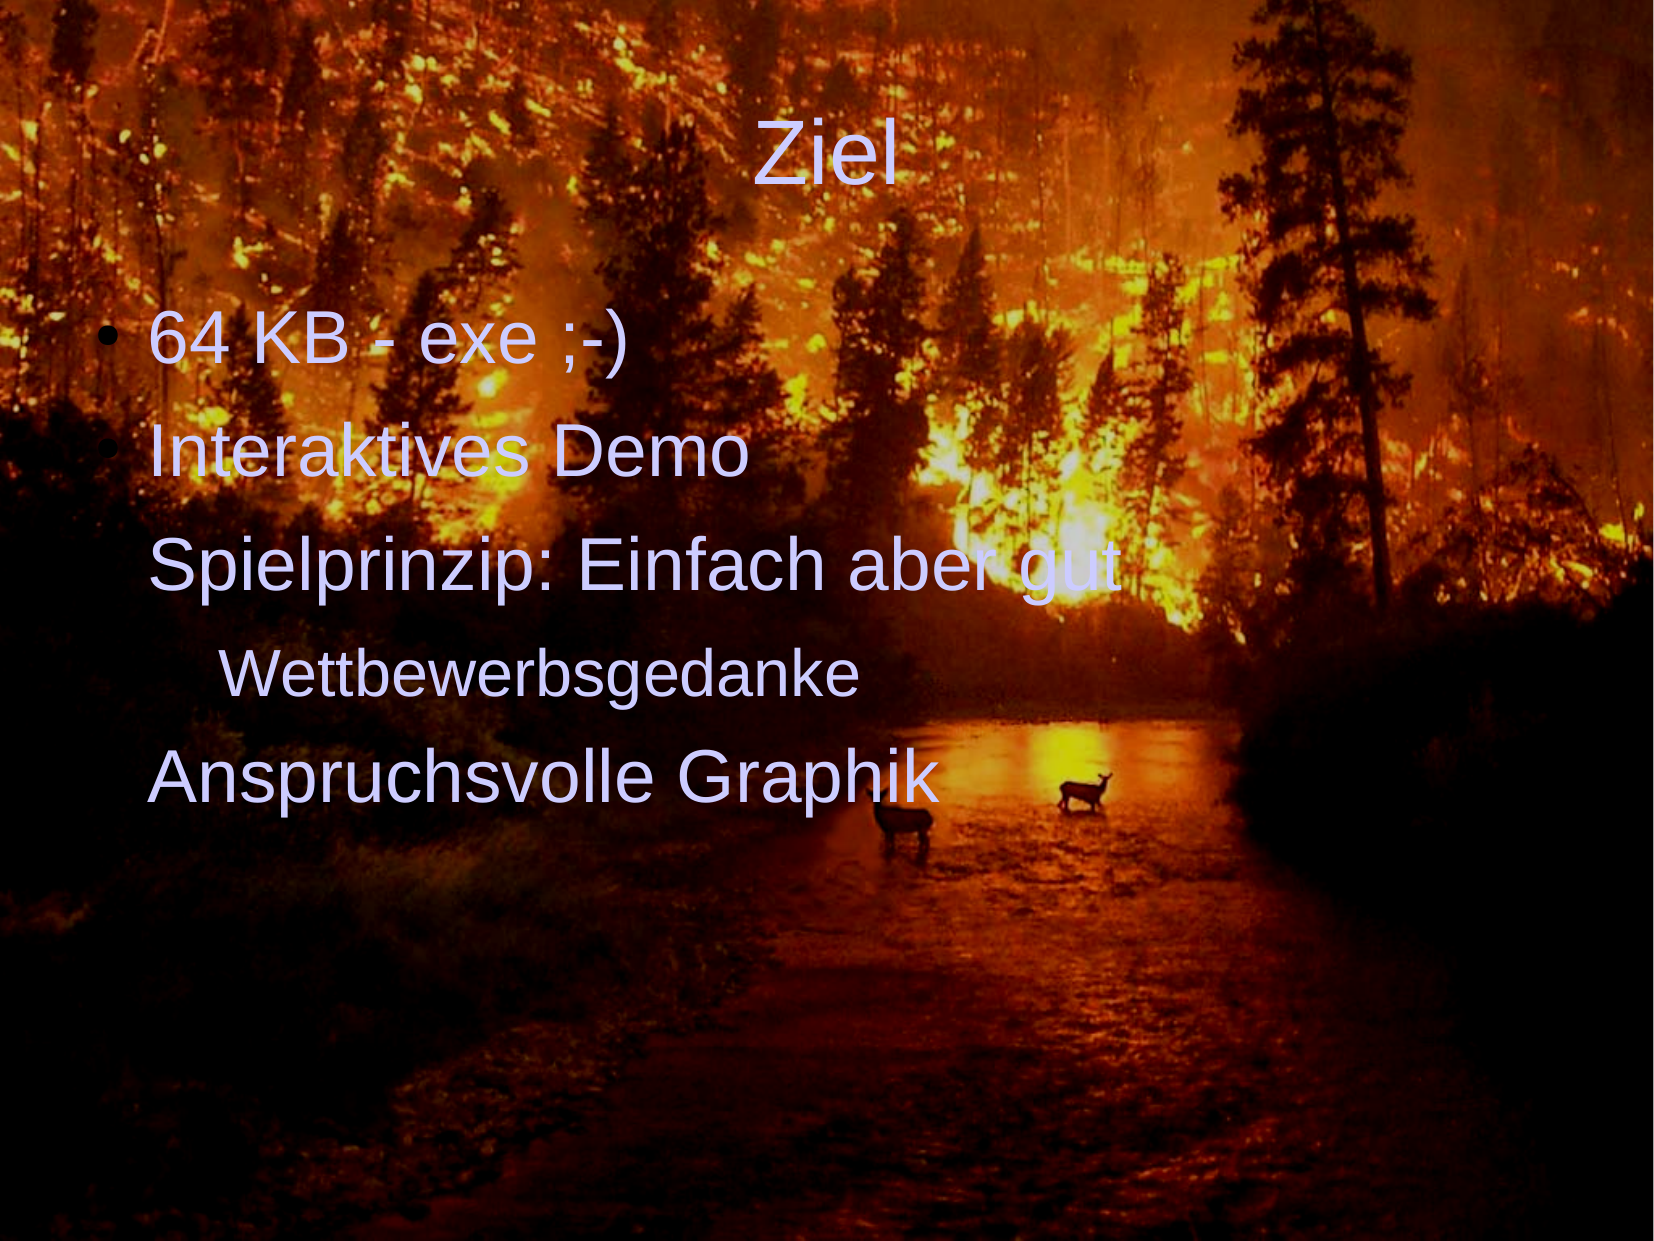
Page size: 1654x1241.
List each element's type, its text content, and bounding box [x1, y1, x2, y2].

list 64 KB - exe ;-) Interaktives Demo Spielprinzip: Einfach aber gut Wettbewerbsgedanke Anspruchsvolle Graphik [76, 295, 1565, 1114]
picture [0, 0, 1654, 1241]
title Ziel [82, 49, 1571, 257]
